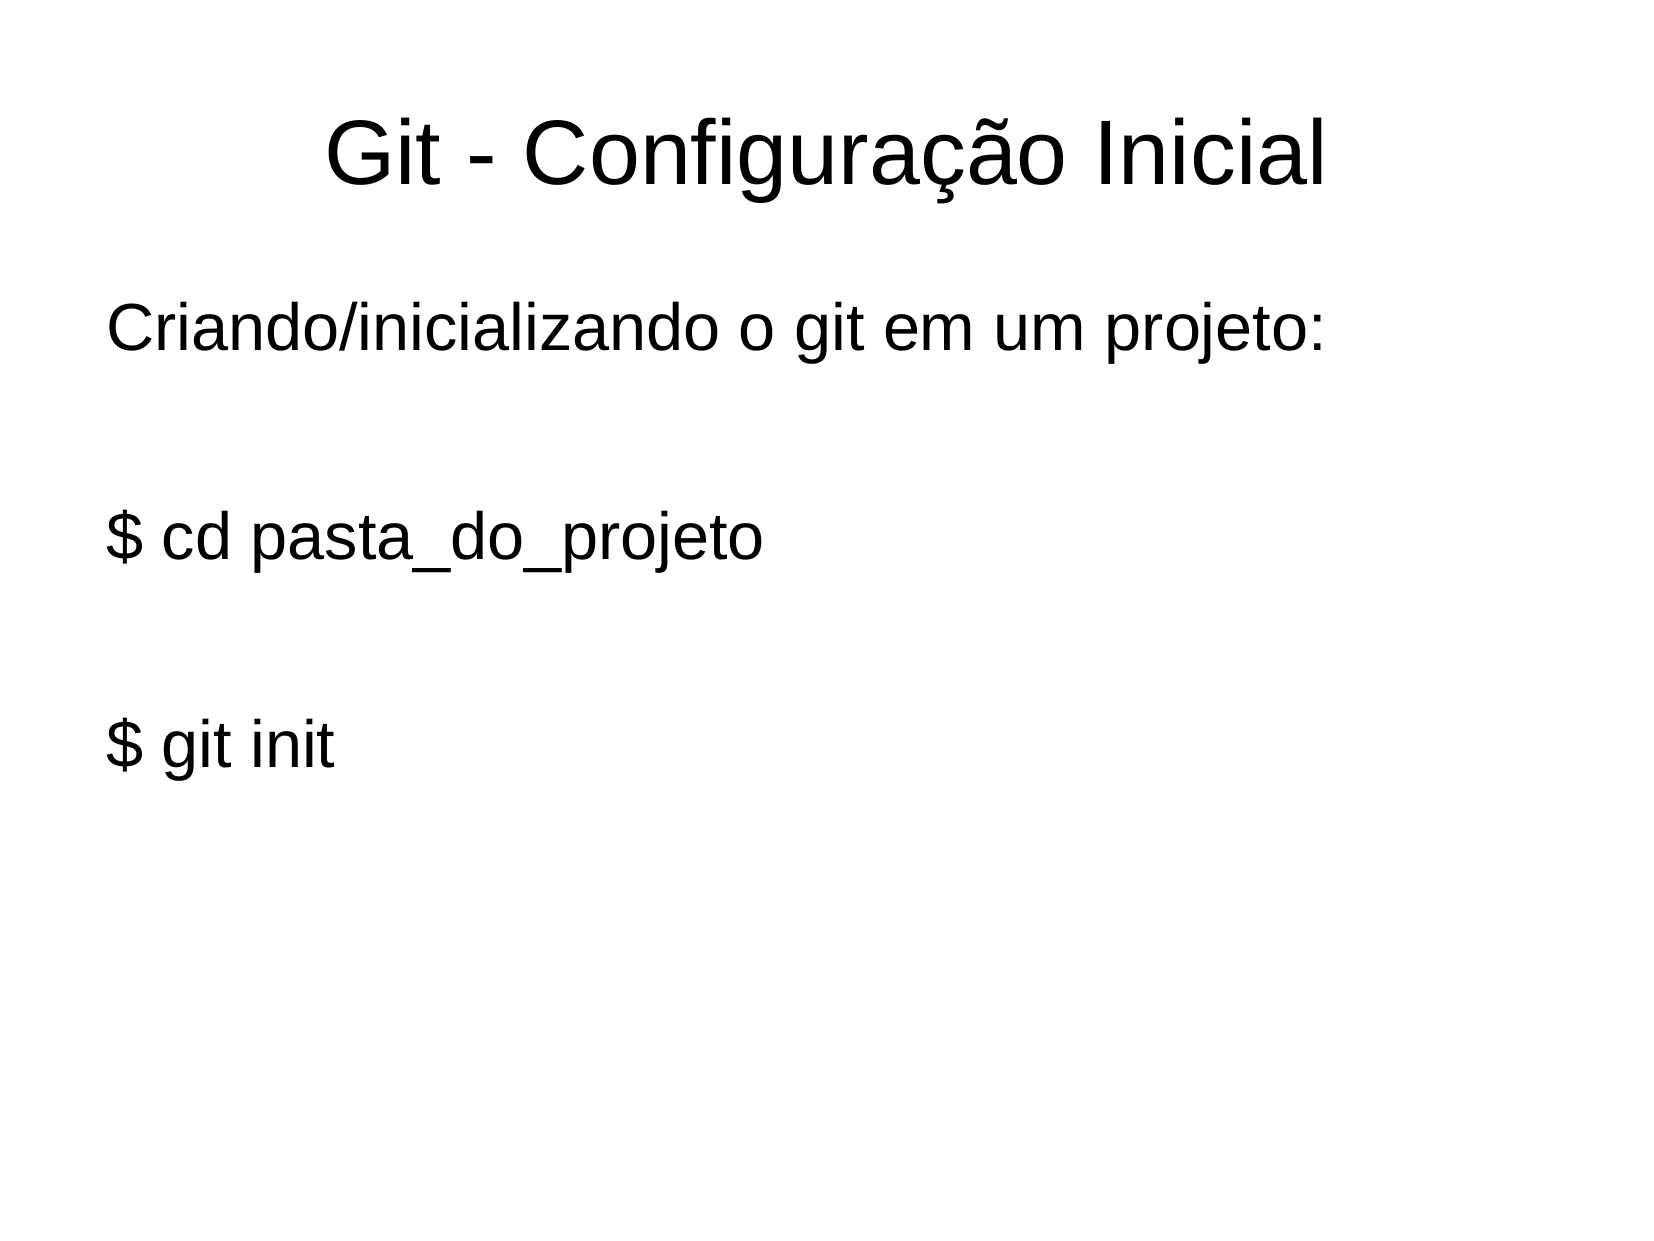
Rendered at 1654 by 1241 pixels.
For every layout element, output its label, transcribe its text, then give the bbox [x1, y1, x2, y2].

list Criando/inicializando o git em um projeto: $ cd pasta_do_projeto $ git init [106, 290, 1572, 1158]
title Git - Configuração Inicial [82, 49, 1571, 257]
